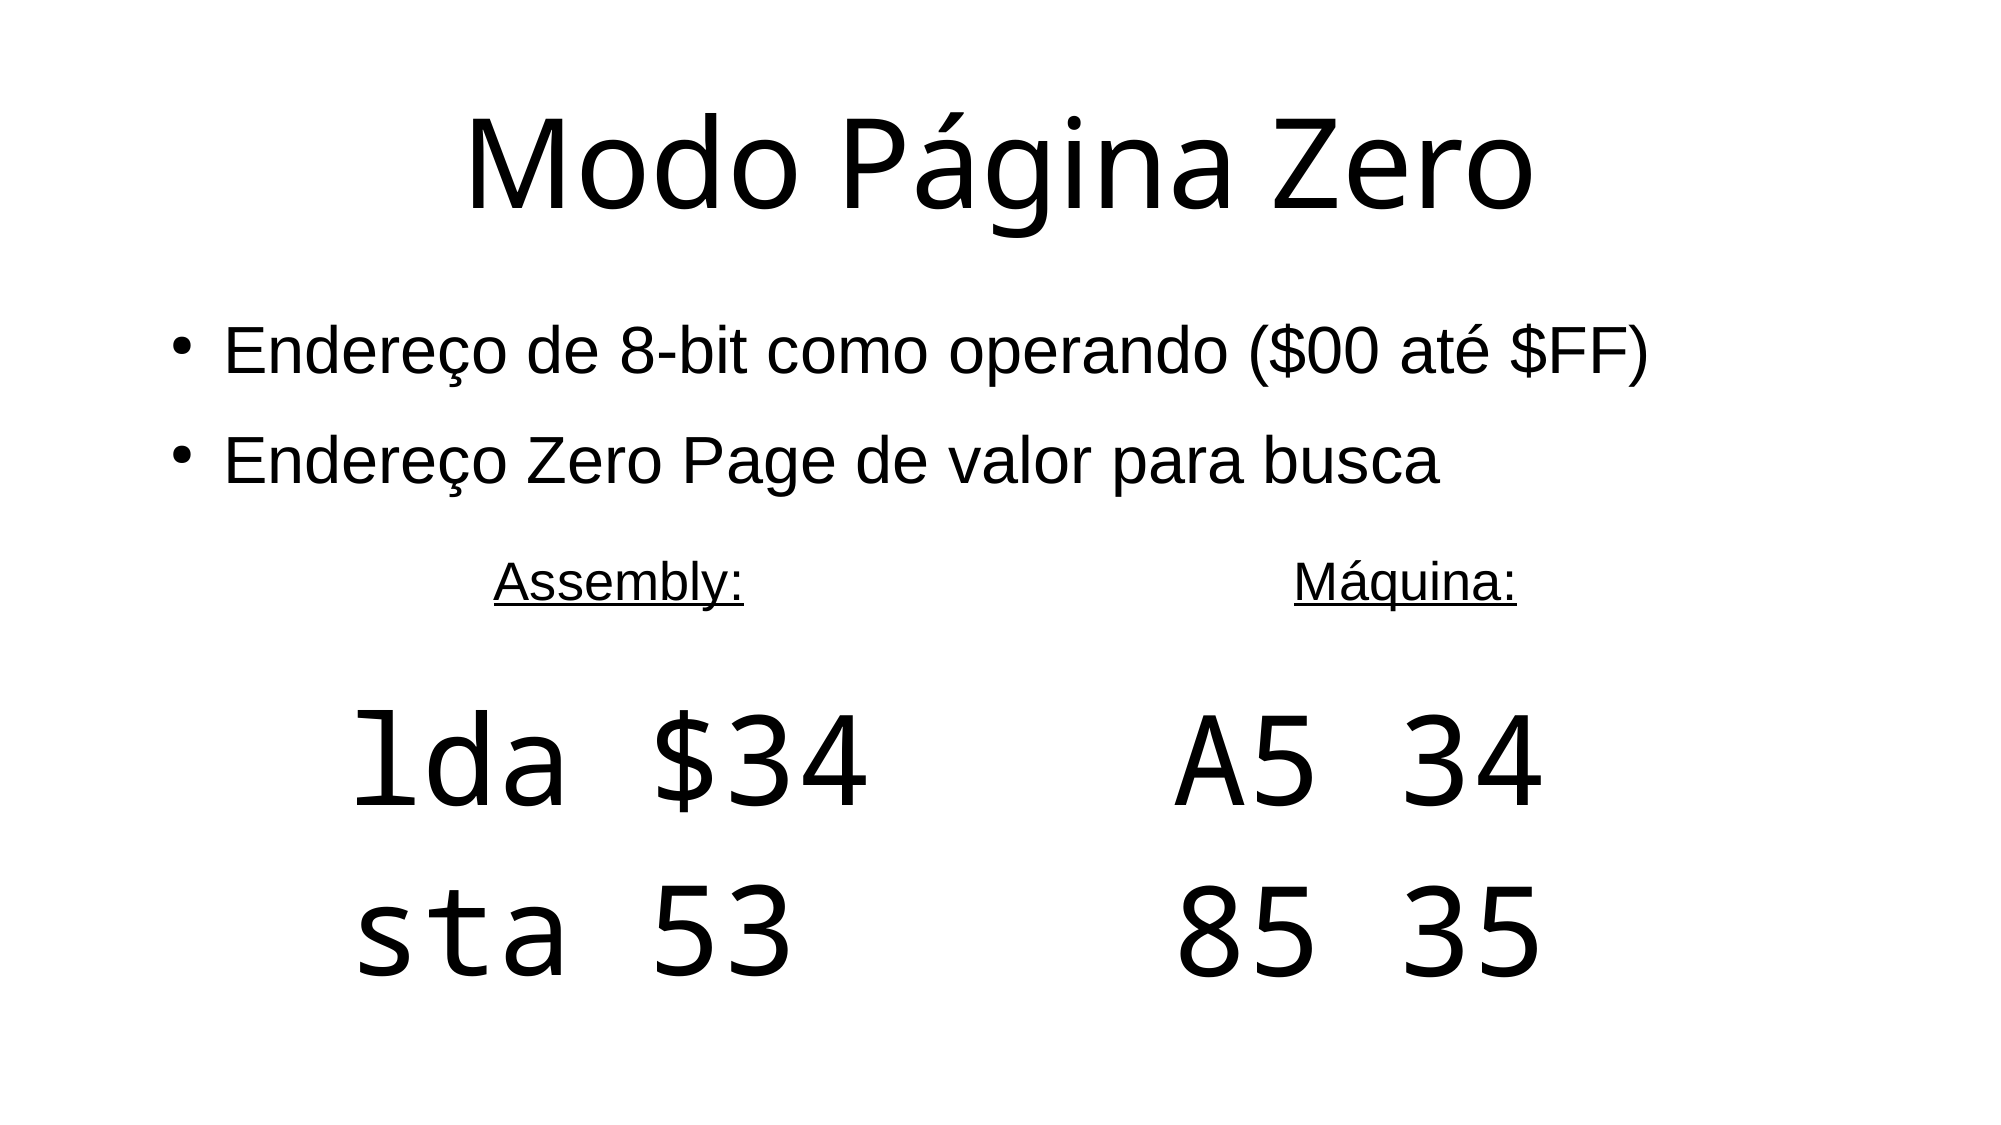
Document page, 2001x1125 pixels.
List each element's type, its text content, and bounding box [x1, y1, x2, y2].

text_box lda $34 sta 53 [332, 664, 889, 1021]
title Modo Página Zero [137, 59, 1863, 278]
list Endereço de 8-bit como operando ($00 até $FF) Endereço Zero Page de valor para busca [137, 299, 1863, 526]
text_box A5 34 85 35 [1157, 664, 1636, 1021]
text_box Máquina: [1279, 543, 1533, 620]
text_box Assembly: [478, 543, 760, 620]
